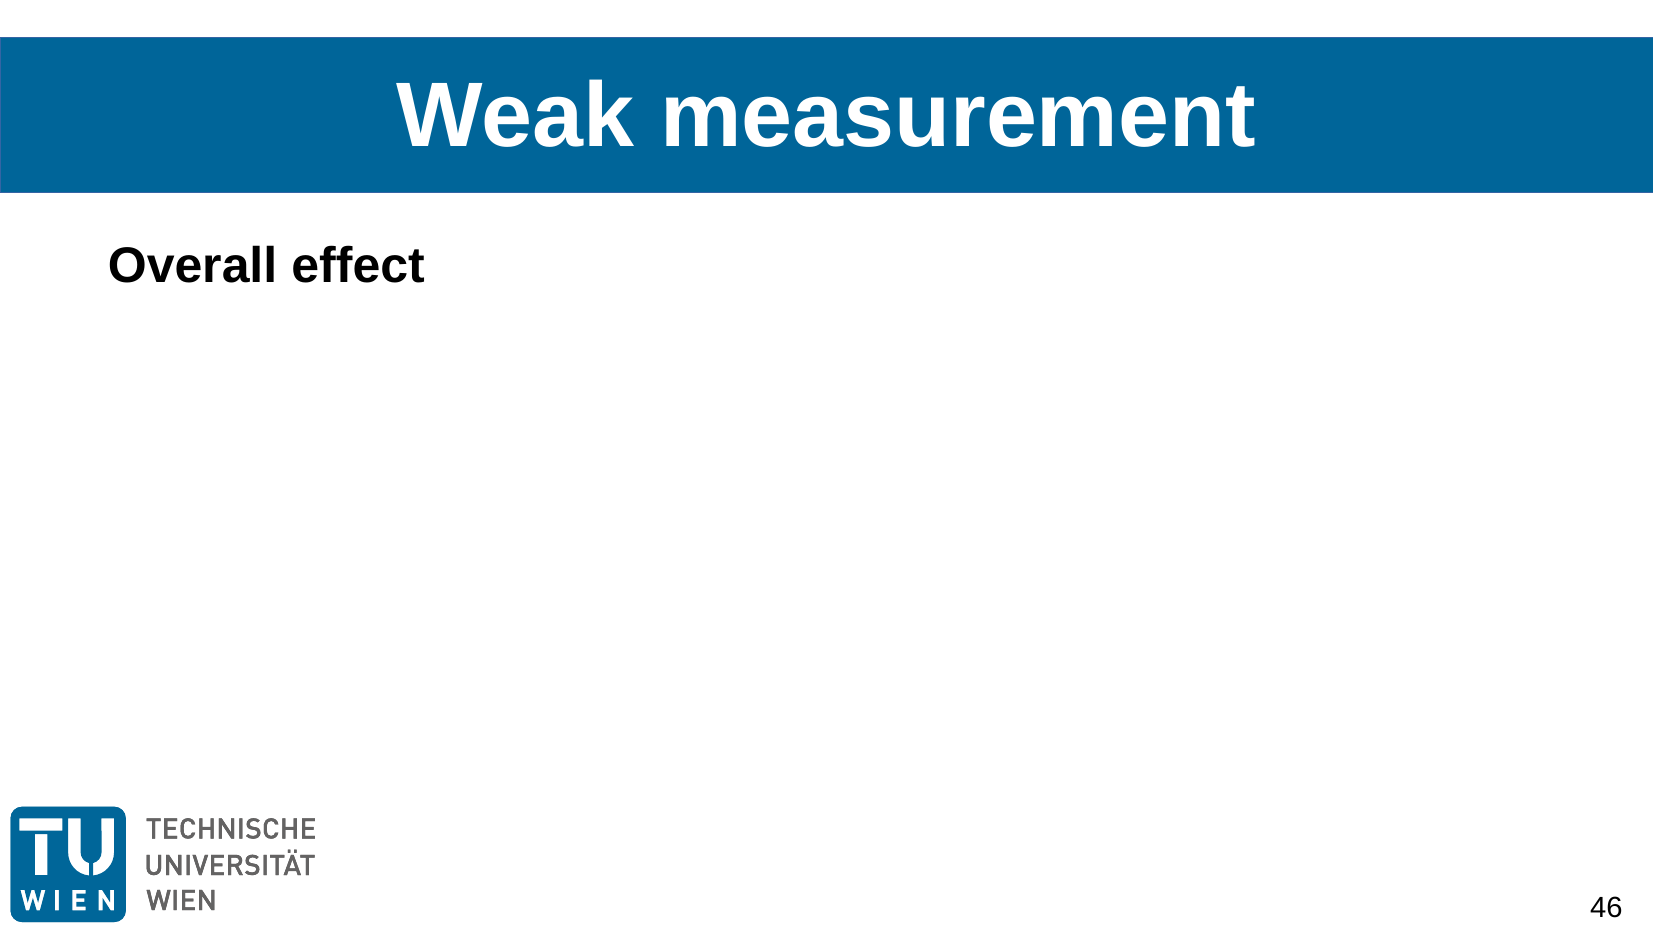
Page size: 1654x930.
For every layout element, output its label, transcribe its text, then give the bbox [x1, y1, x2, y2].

title Weak measurement [0, 37, 1653, 193]
list Overall effect [107, 236, 1186, 311]
